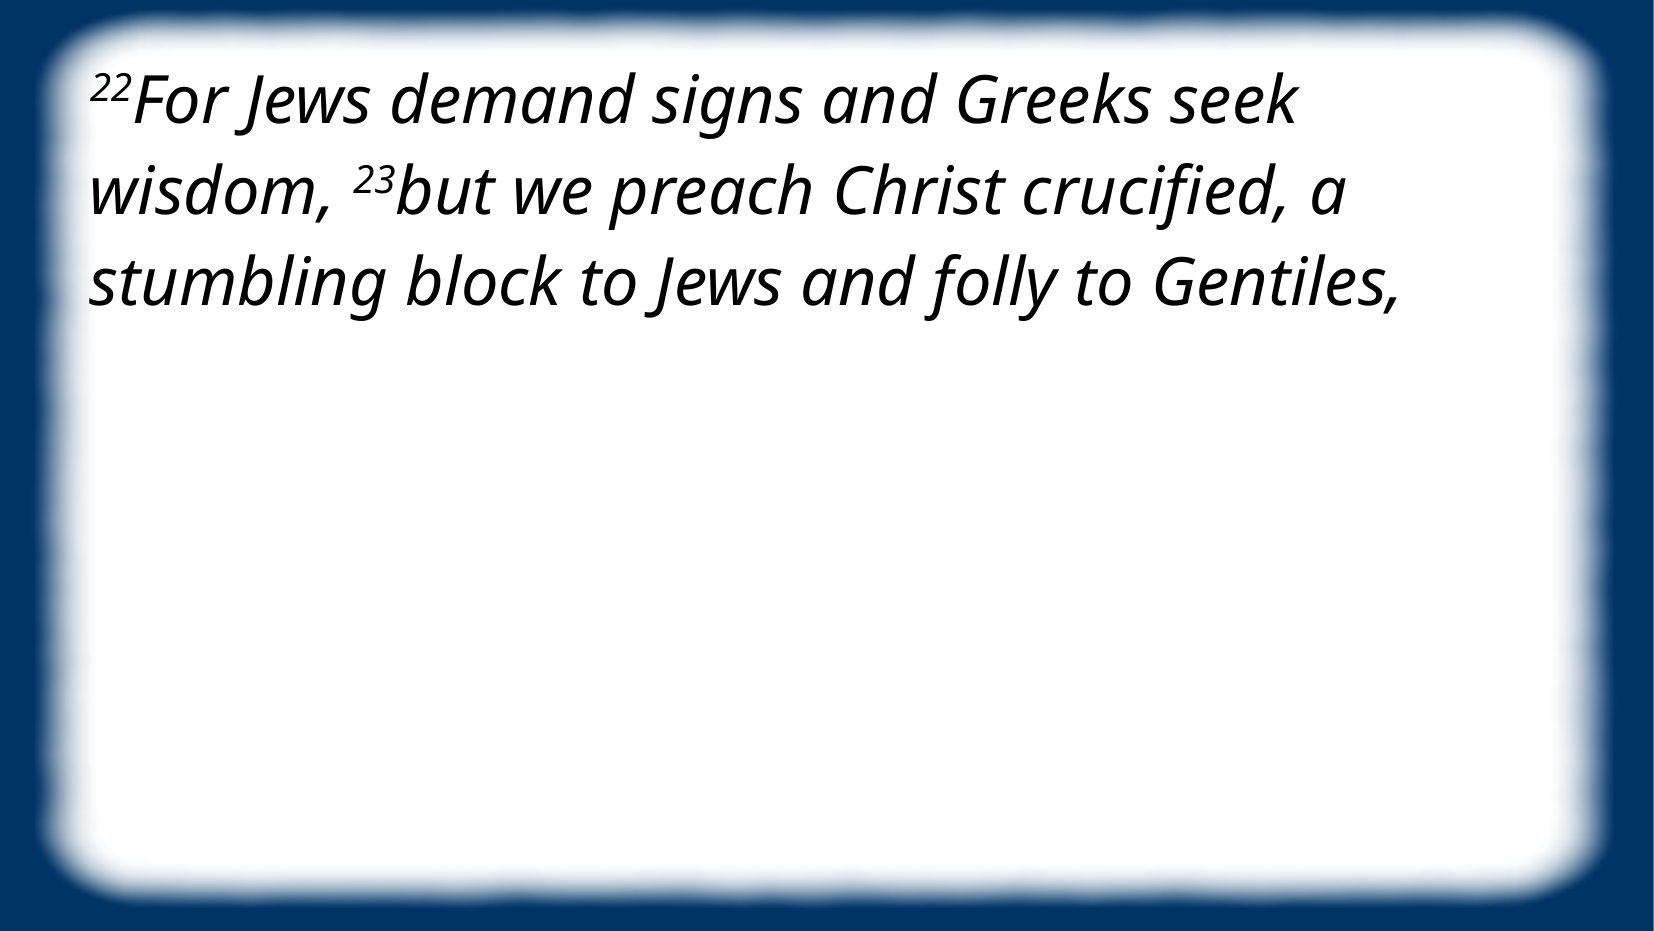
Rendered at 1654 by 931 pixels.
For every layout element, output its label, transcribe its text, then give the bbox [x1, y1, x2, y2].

picture [0, 0, 1654, 931]
text_box 22For Jews demand signs and Greeks seek wisdom, 23but we preach Christ crucified, a stumbling block to Jews and folly to Gentiles, [75, 45, 1561, 327]
